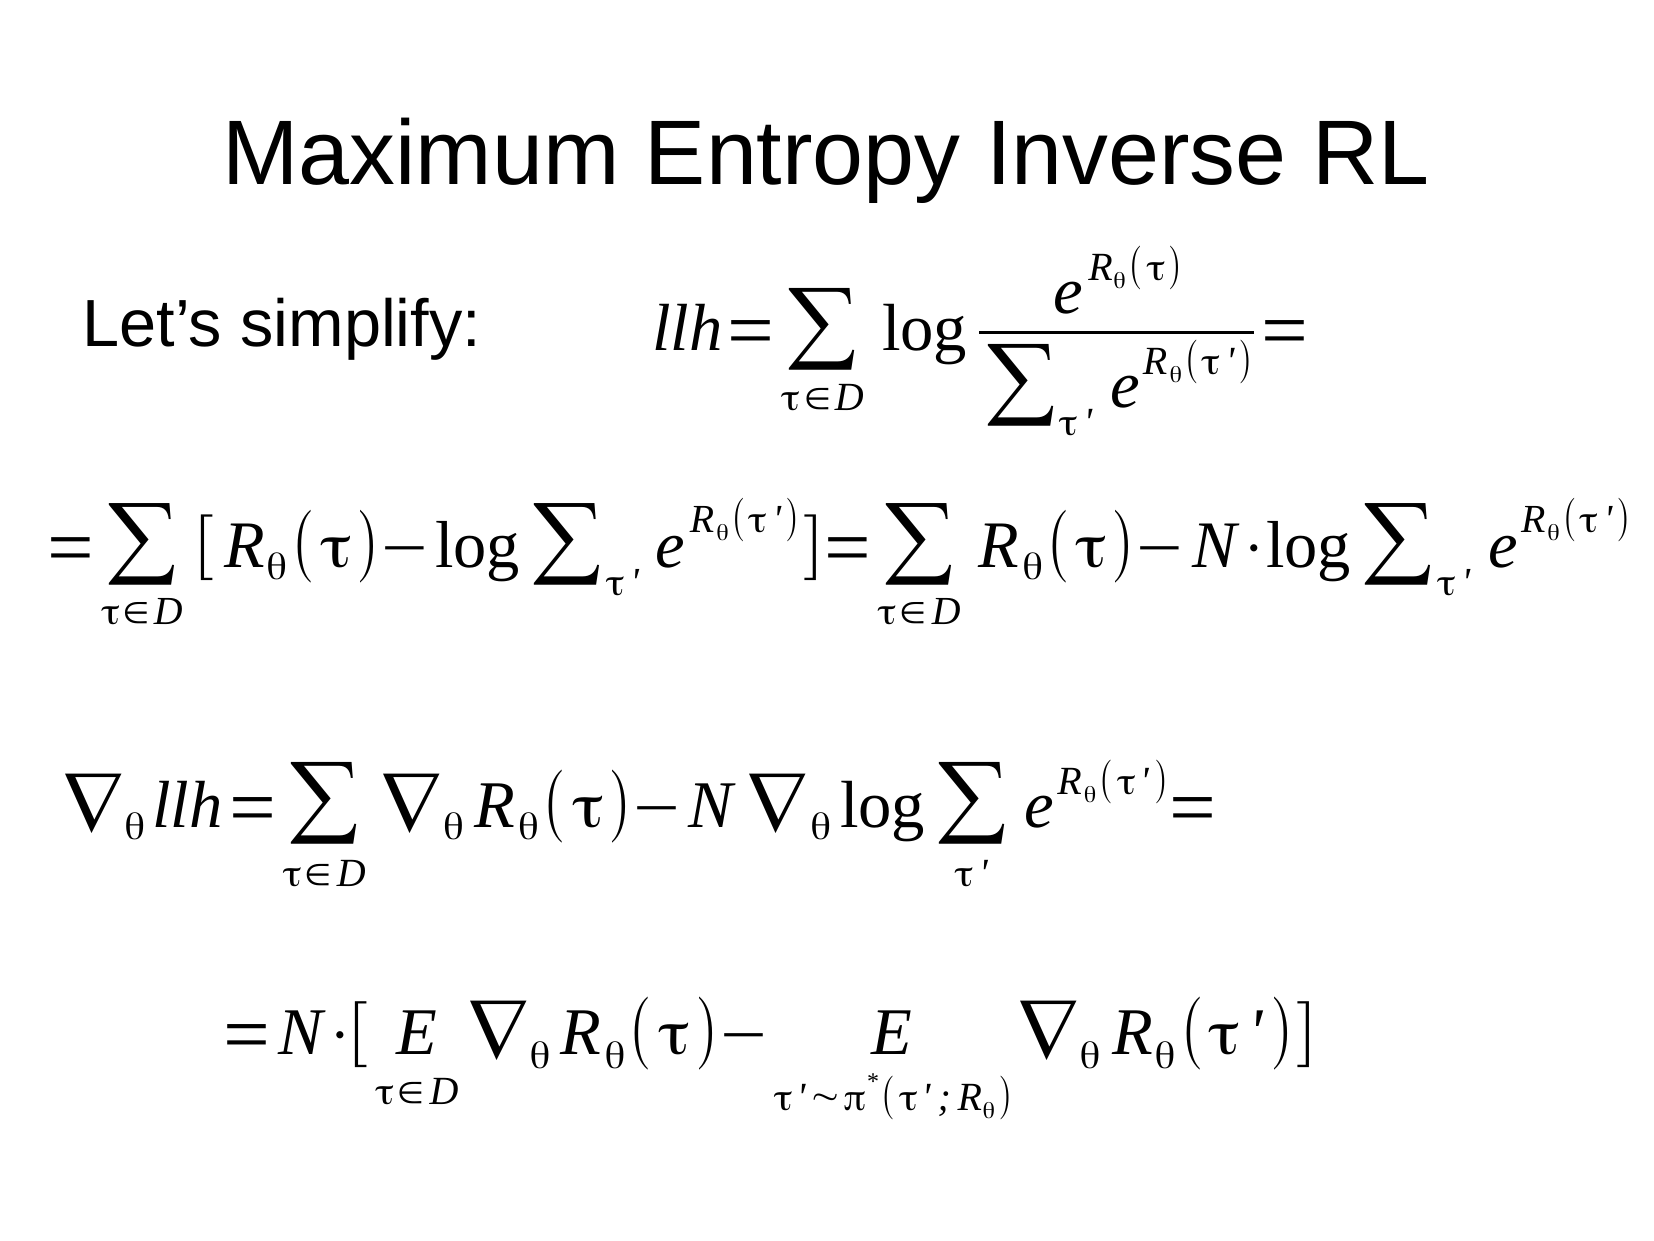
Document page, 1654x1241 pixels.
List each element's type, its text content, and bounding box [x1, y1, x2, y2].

chart [209, 993, 1320, 1122]
subtitle Let’s simplify: [82, 242, 1571, 403]
chart [646, 243, 1324, 445]
title Maximum Entropy Inverse RL [82, 49, 1571, 242]
chart [55, 756, 1232, 895]
chart [33, 496, 1637, 634]
